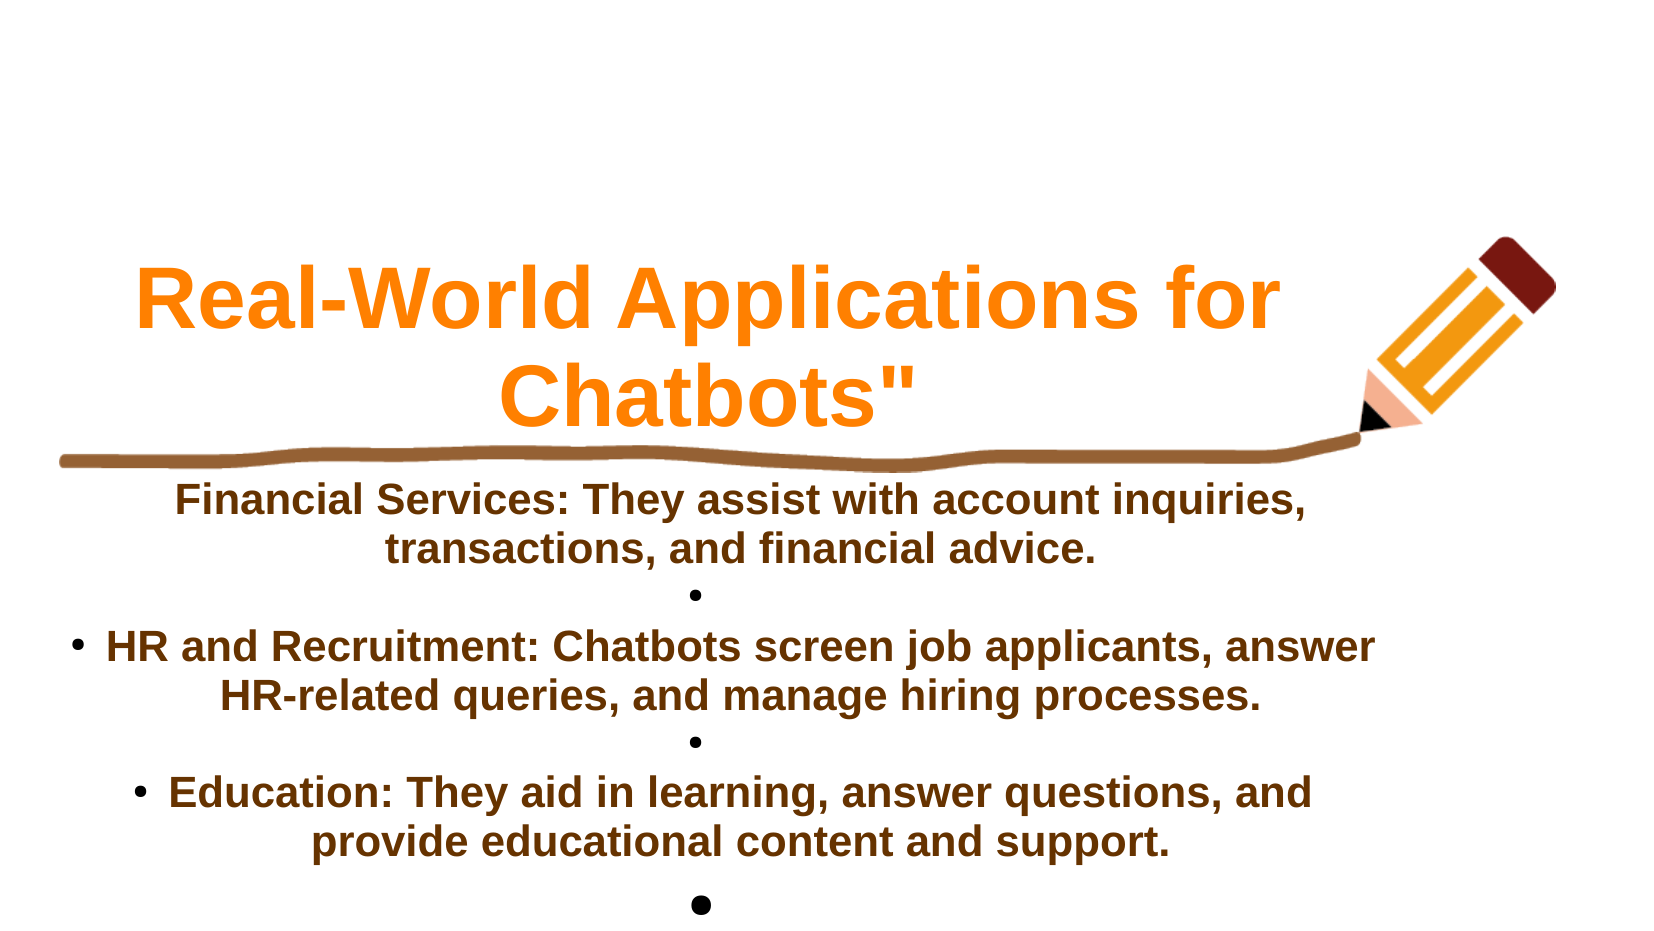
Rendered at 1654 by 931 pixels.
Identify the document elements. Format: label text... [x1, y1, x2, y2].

subtitle Financial Services: They assist with account inquiries, transactions, and financial advice. HR and Recruitment: Chatbots screen job applicants, answer HR-related queries, and manage hiring processes. Education: They aid in learning, answer questions, and provide educational content and support. [59, 475, 1388, 931]
picture [59, 236, 1556, 473]
title Real-World Applications for Chatbots" [88, 249, 1329, 445]
